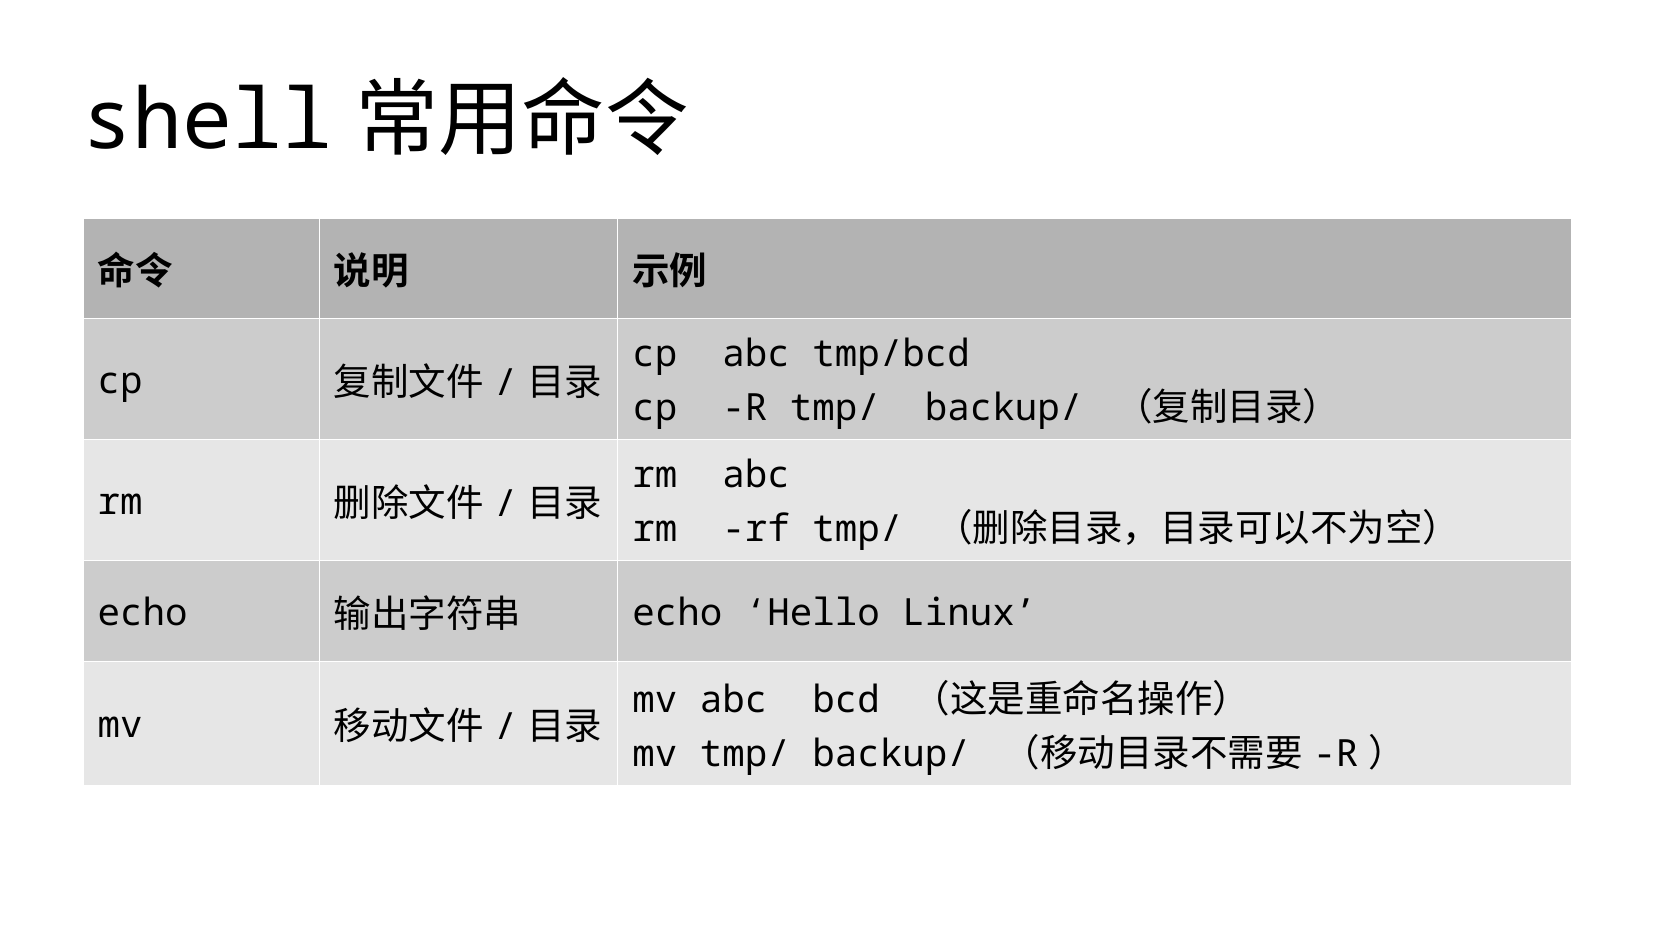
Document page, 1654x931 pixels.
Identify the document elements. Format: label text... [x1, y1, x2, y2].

table_cell cp [84, 319, 319, 439]
table_cell 复制文件/目录 [320, 319, 617, 439]
table_cell echo ‘Hello Linux’ [618, 561, 1571, 661]
table_header 示例 [618, 219, 1571, 318]
table_cell mv [84, 662, 319, 785]
title shell常用命令 [82, 37, 1571, 189]
table_cell 输出字符串 [320, 561, 617, 661]
table_cell rm [84, 440, 319, 560]
table_cell mv abc bcd （这是重命名操作） mv tmp/ backup/ （移动目录不需要-R） [618, 662, 1571, 785]
table_header 说明 [320, 219, 617, 318]
table_cell 移动文件/目录 [320, 662, 617, 785]
table_cell 删除文件/目录 [320, 440, 617, 560]
table_cell cp abc tmp/bcd cp -R tmp/ backup/ （复制目录） [618, 319, 1571, 439]
table_cell echo [84, 561, 319, 661]
table_cell rm abc rm -rf tmp/ （删除目录，目录可以不为空） [618, 440, 1571, 560]
table_header 命令 [84, 219, 319, 318]
